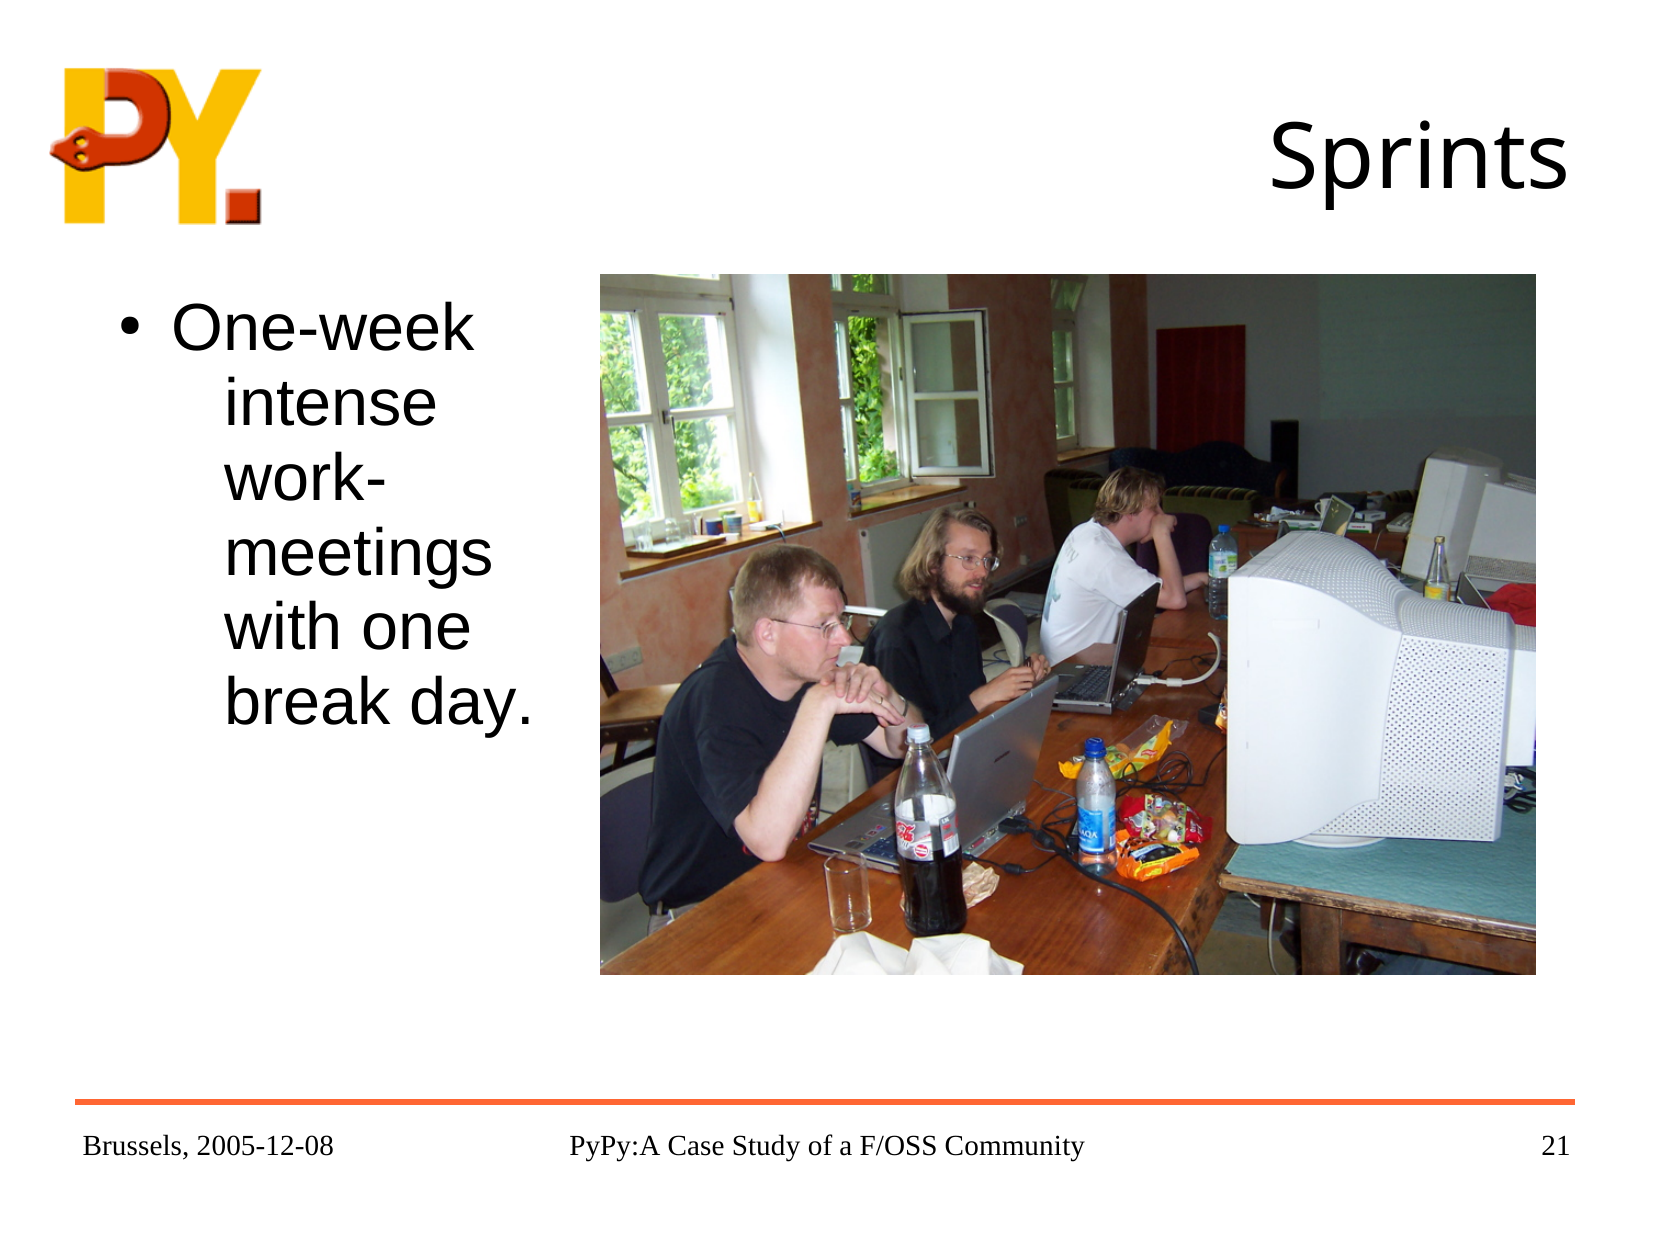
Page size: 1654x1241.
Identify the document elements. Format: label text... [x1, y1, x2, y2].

picture [600, 274, 1536, 976]
picture [49, 67, 263, 225]
list One-week intense work-meetings with one break day. [82, 290, 563, 1109]
title Sprints [337, 49, 1571, 257]
